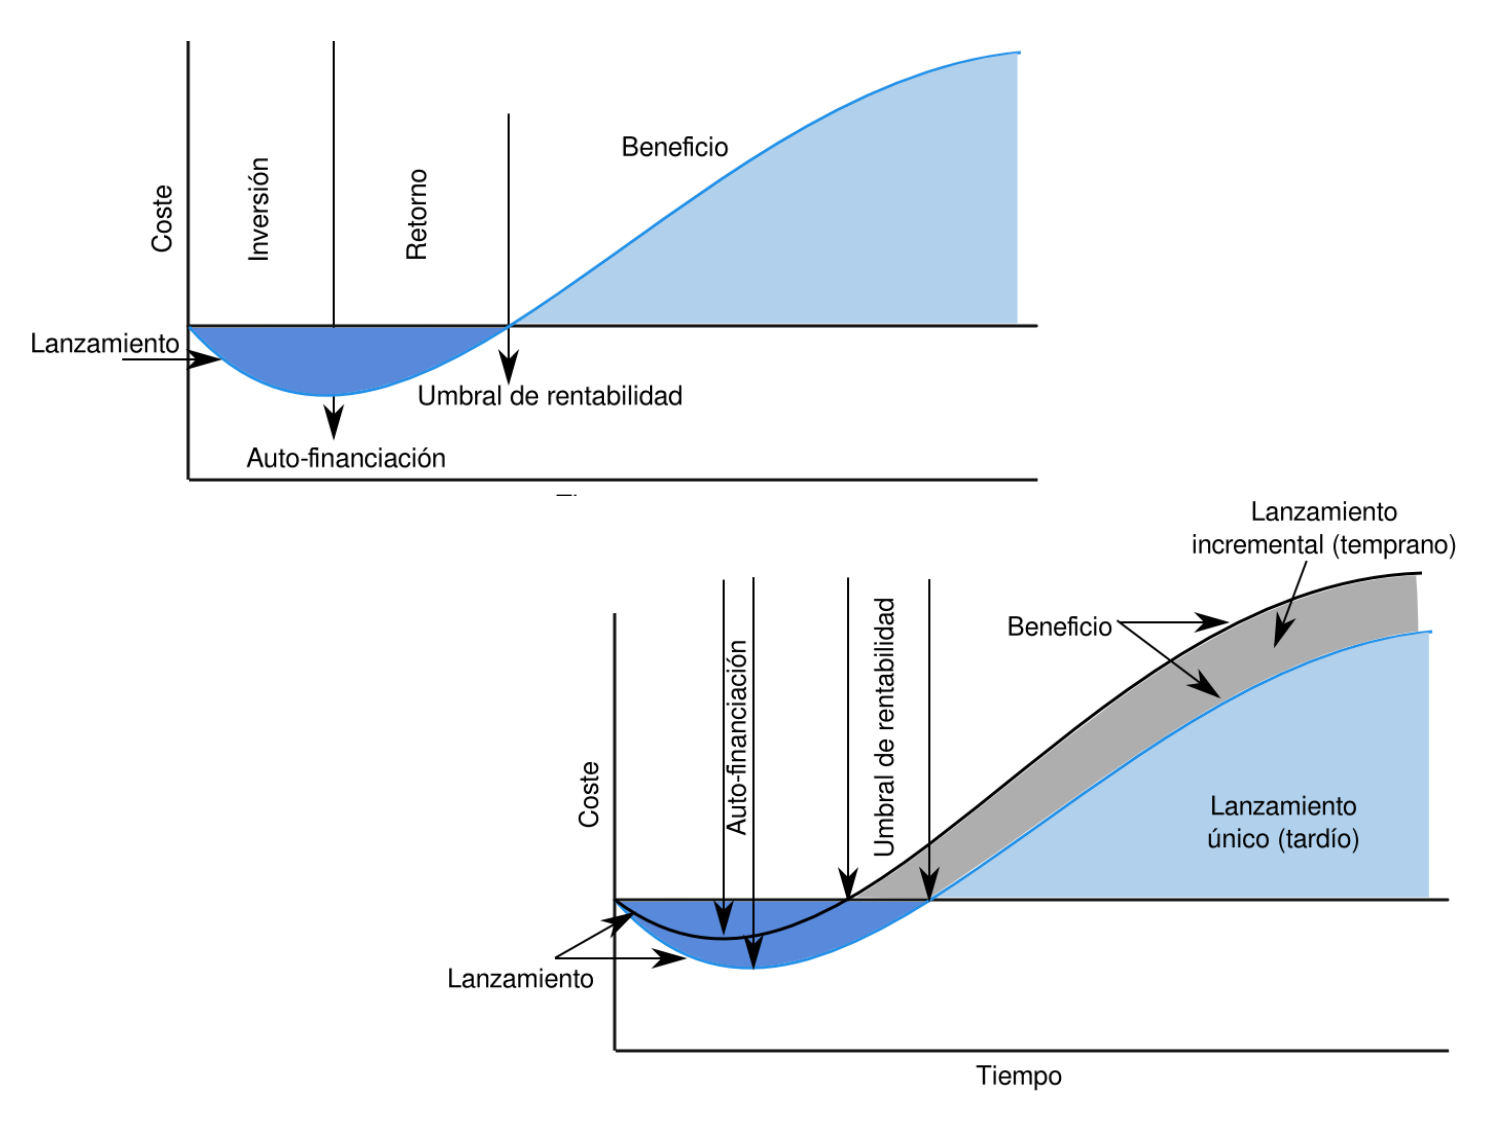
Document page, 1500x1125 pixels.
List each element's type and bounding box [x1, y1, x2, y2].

picture [29, 41, 1459, 1094]
